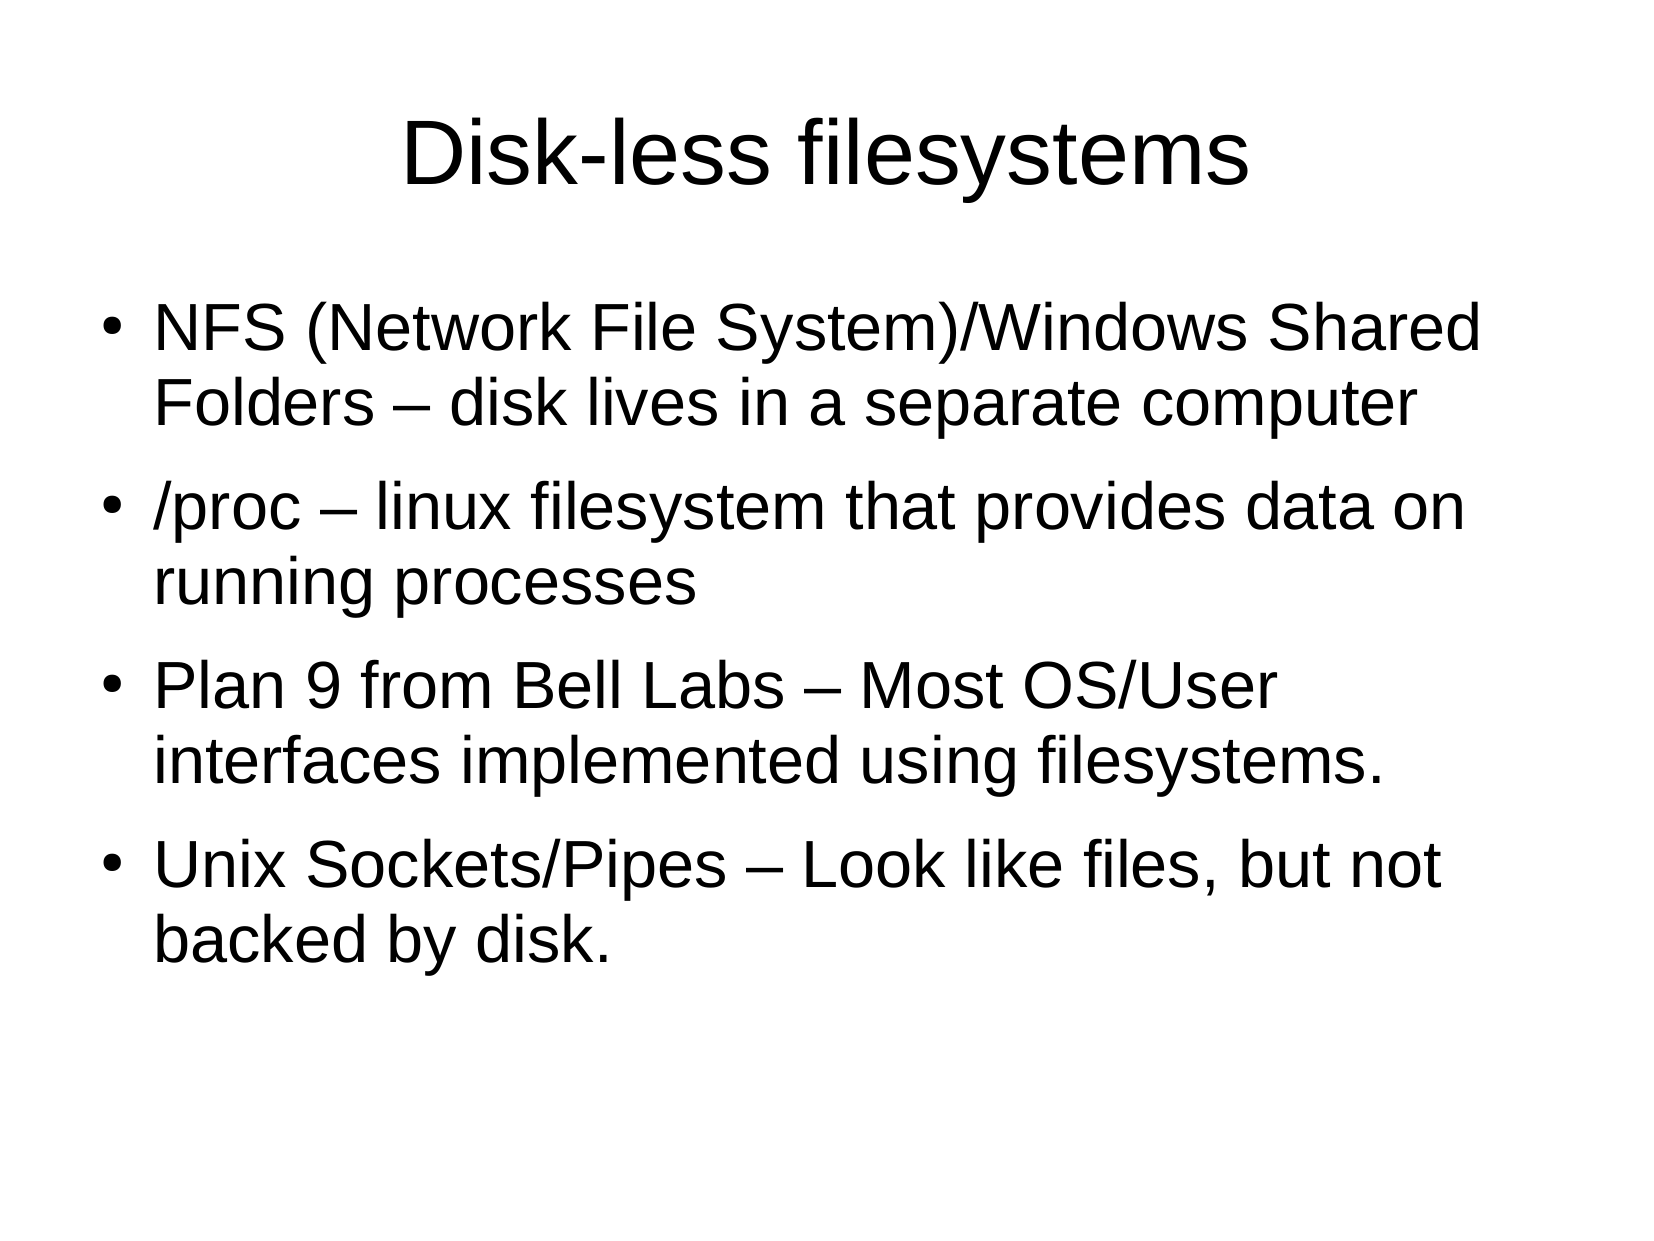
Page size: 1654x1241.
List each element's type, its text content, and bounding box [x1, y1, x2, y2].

title Disk-less filesystems [82, 49, 1571, 257]
list NFS (Network File System)/Windows Shared Folders – disk lives in a separate computer /proc – linux filesystem that provides data on running processes Plan 9 from Bell Labs – Most OS/User interfaces implemented using filesystems. Unix Sockets/Pipes – Look like files, but not backed by disk. [82, 290, 1571, 1158]
